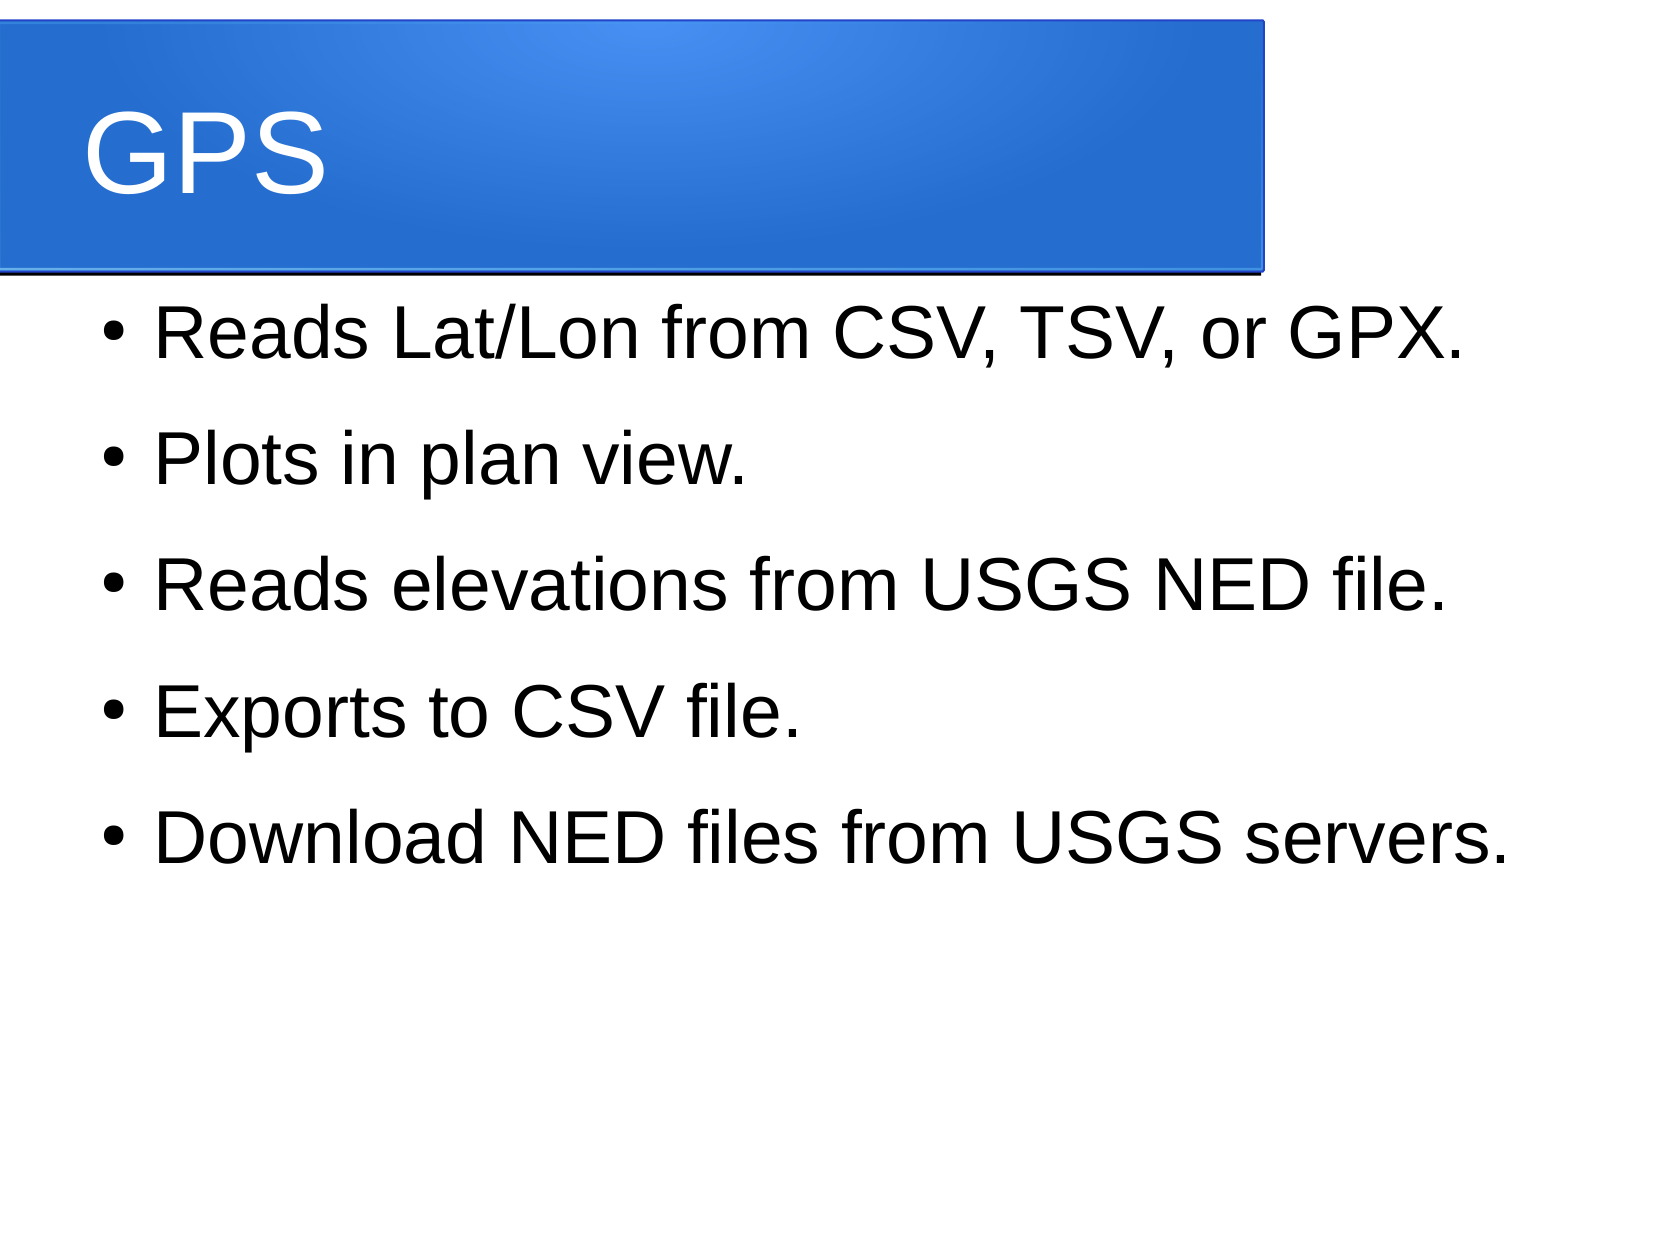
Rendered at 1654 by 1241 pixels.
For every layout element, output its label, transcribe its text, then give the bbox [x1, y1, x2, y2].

title GPS [82, 49, 1250, 257]
list Reads Lat/Lon from CSV, TSV, or GPX. Plots in plan view. Reads elevations from USGS NED file. Exports to CSV file. Download NED files from USGS servers. [82, 290, 1538, 1010]
